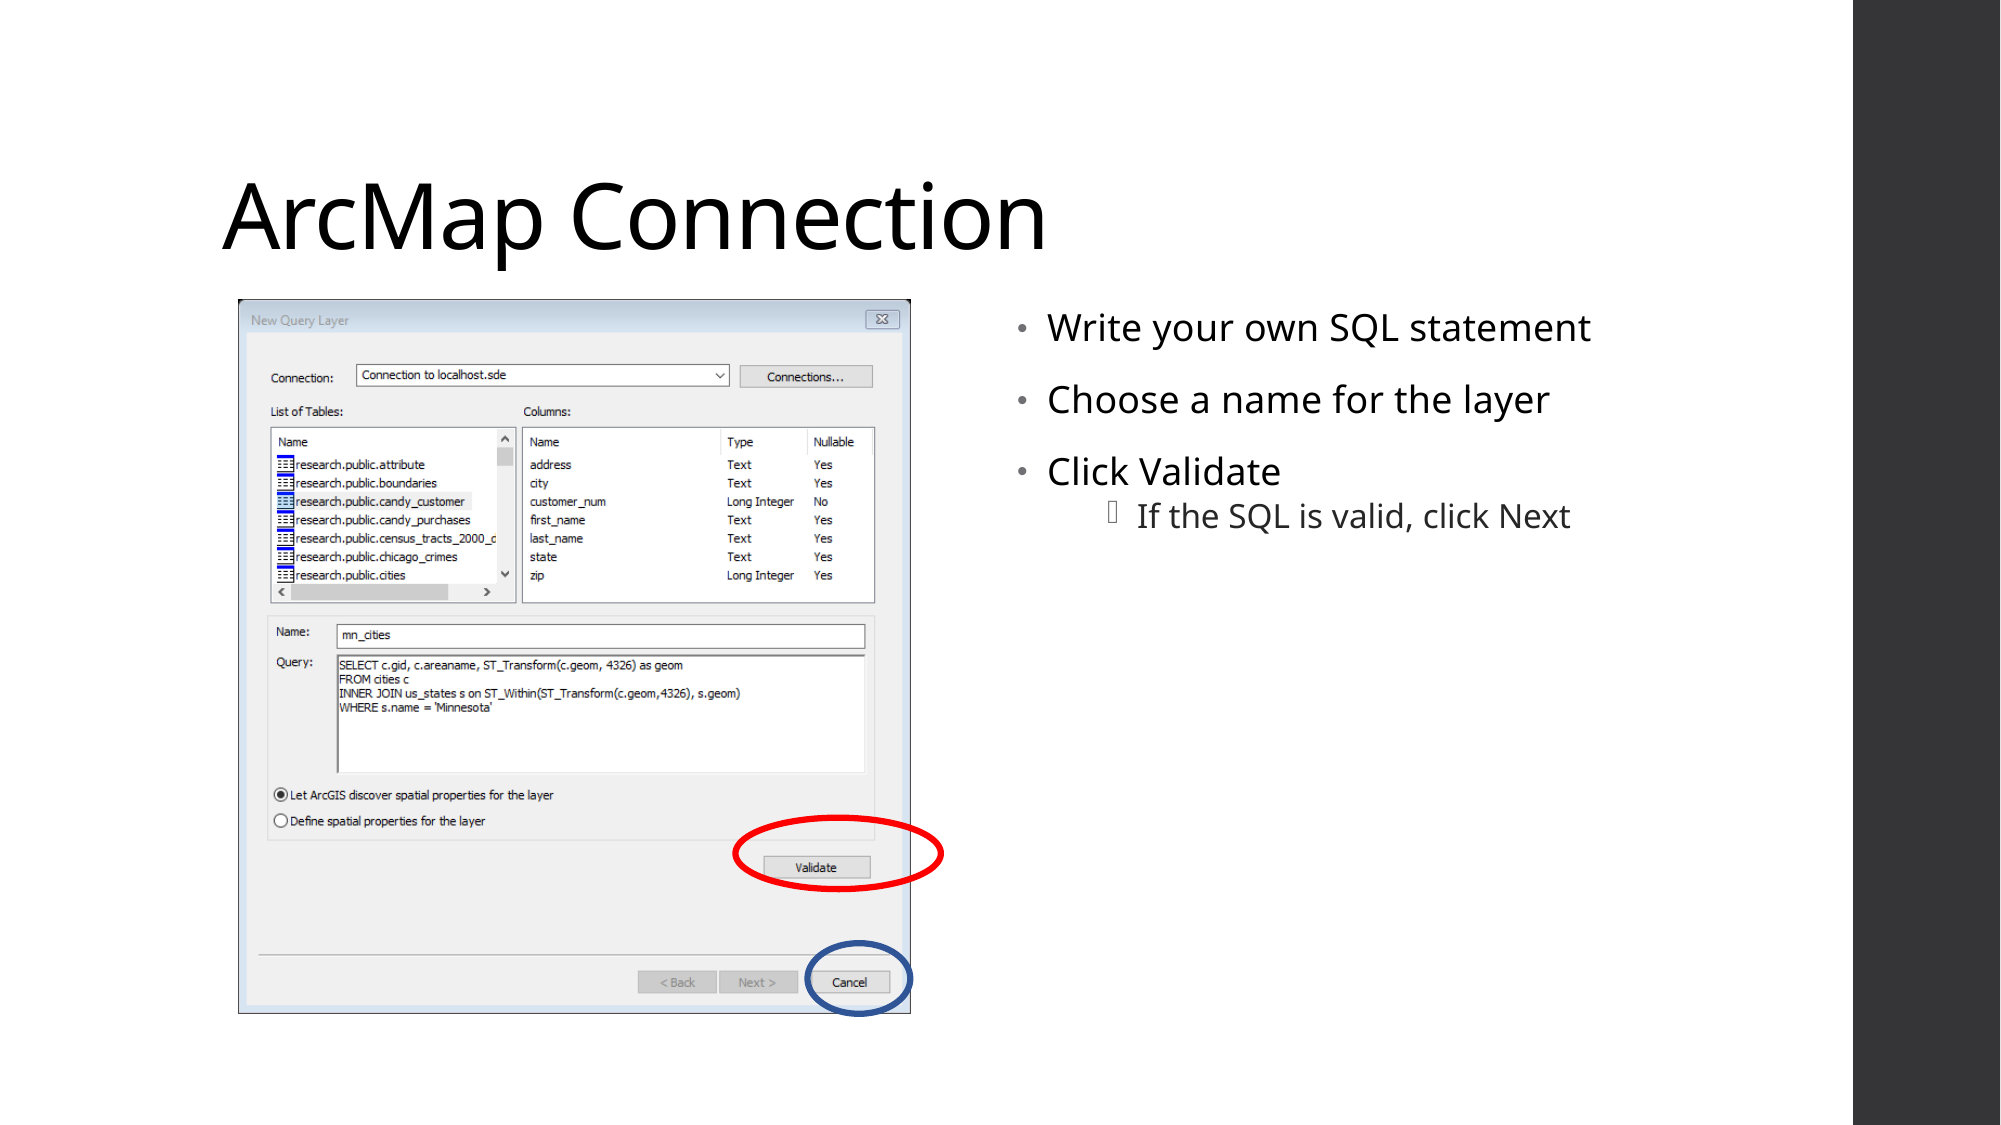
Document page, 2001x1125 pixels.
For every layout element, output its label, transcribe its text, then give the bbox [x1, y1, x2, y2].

title ArcMap Connection [206, 60, 1797, 278]
picture [238, 299, 911, 1014]
picture [739, 821, 911, 885]
list Write your own SQL statement Choose a name for the layer Click Validate If the SQL is valid, click Next [1001, 299, 1764, 840]
picture [883, 992, 911, 1014]
picture [811, 947, 907, 1010]
